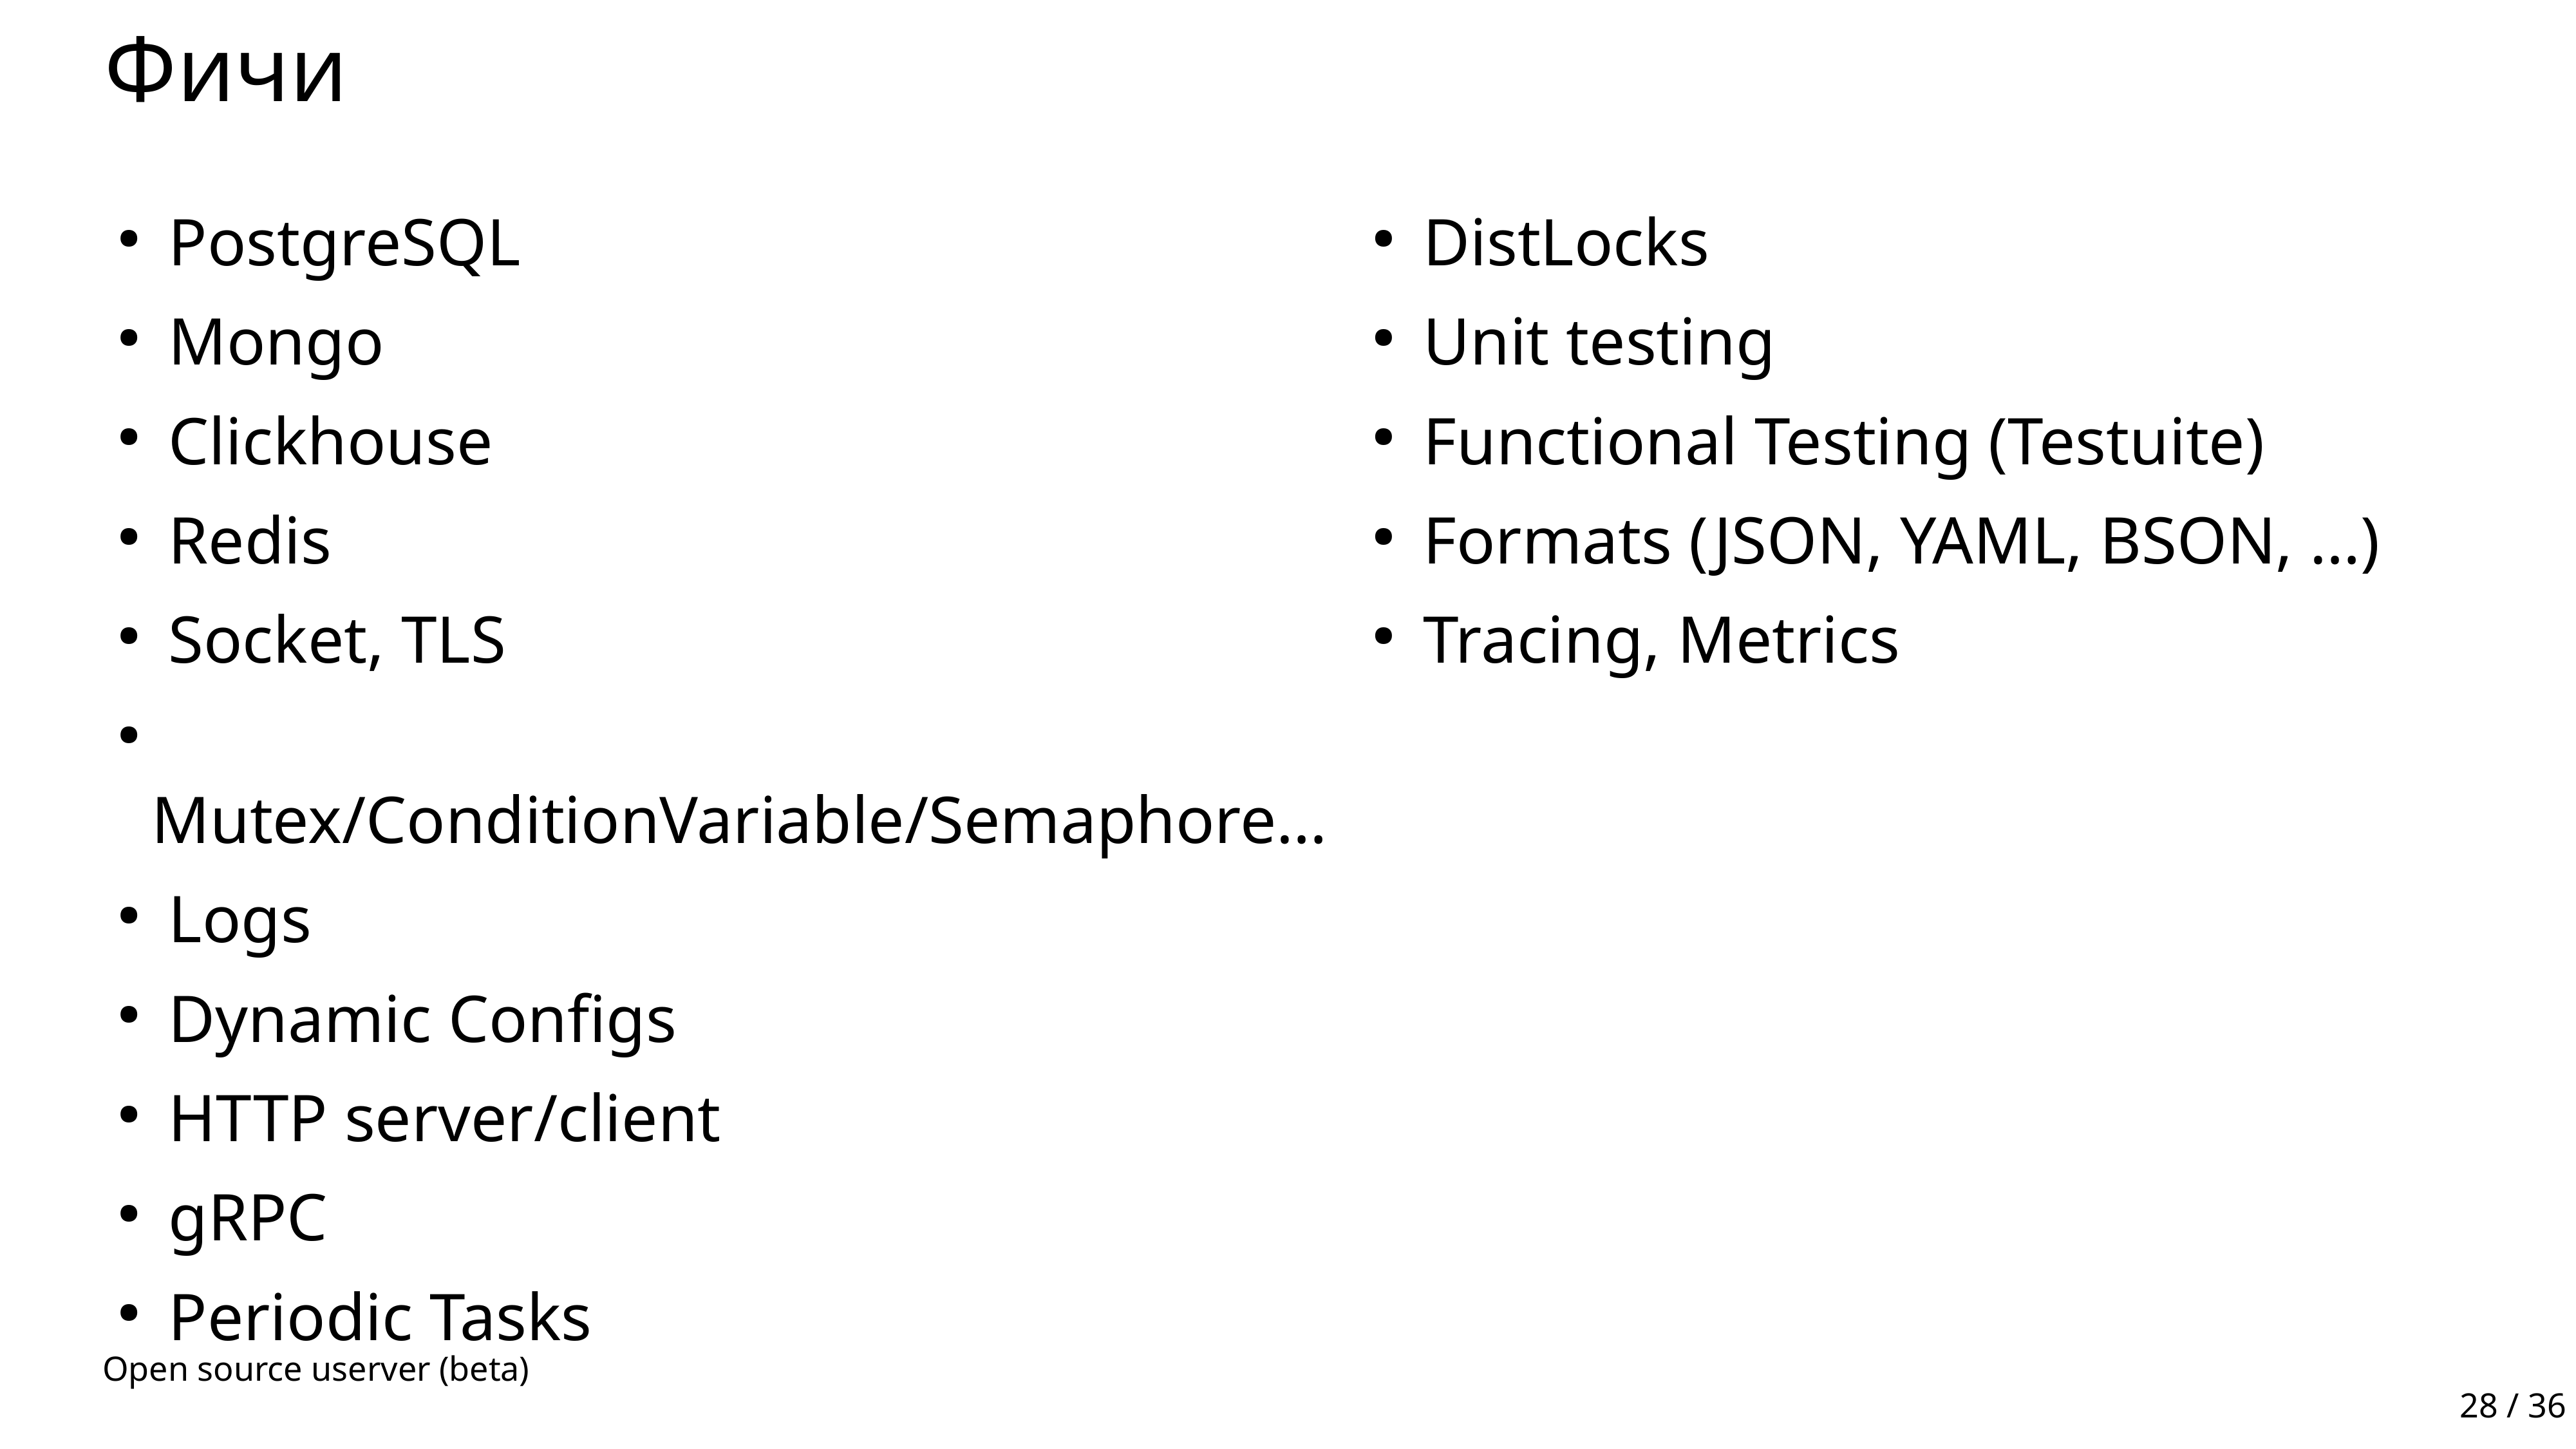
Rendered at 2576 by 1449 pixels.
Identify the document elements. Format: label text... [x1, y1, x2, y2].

list Open source userver (beta) [93, 1338, 1190, 1393]
list PostgreSQL Mongo Clickhouse Redis Socket, TLS Mutex/ConditionVariable/Semaphore… Logs Dynamic Configs HTTP server/client gRPC Periodic Tasks [97, 193, 1343, 1361]
list <number> / 36 [1479, 1376, 2576, 1431]
list DistLocks Unit testing Functional Testing (Testuite) Formats (JSON, YAML, BSON, …) Tracing, Metrics [1351, 193, 2576, 1361]
title Фичи [95, 19, 2576, 155]
